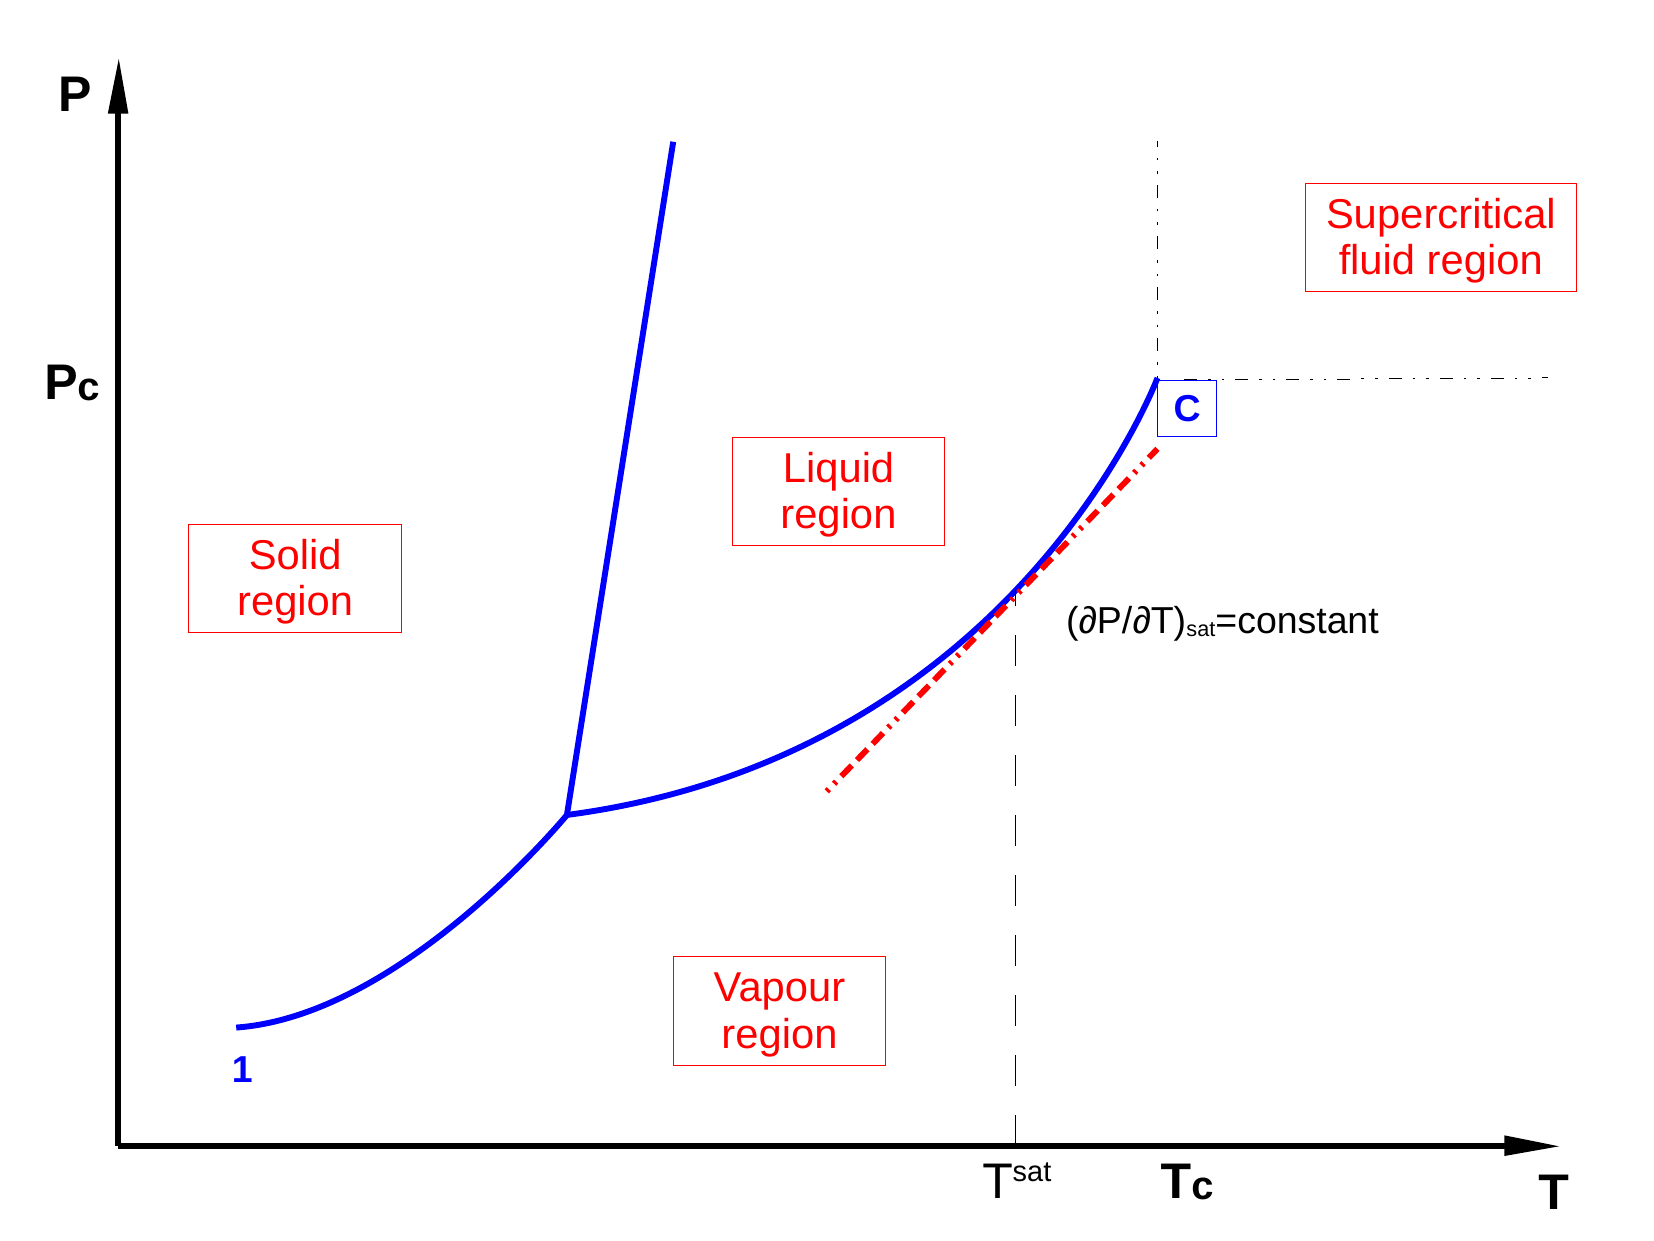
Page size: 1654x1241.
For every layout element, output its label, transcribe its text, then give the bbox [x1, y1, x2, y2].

text_box Tsat [967, 1145, 1067, 1219]
text_box Vapour region [673, 956, 886, 1066]
text_box T [1523, 1157, 1584, 1229]
text_box Supercritical fluid region [1305, 183, 1577, 292]
text_box Pc [29, 346, 115, 426]
text_box 1 [212, 1041, 272, 1099]
text_box (∂P/∂T)sat=constant [1051, 592, 1394, 662]
text_box P [43, 59, 107, 131]
text_box Solid region [188, 524, 402, 633]
text_box Tc [1145, 1145, 1229, 1225]
text_box Liquid region [732, 437, 945, 546]
text_box C [1157, 380, 1217, 437]
